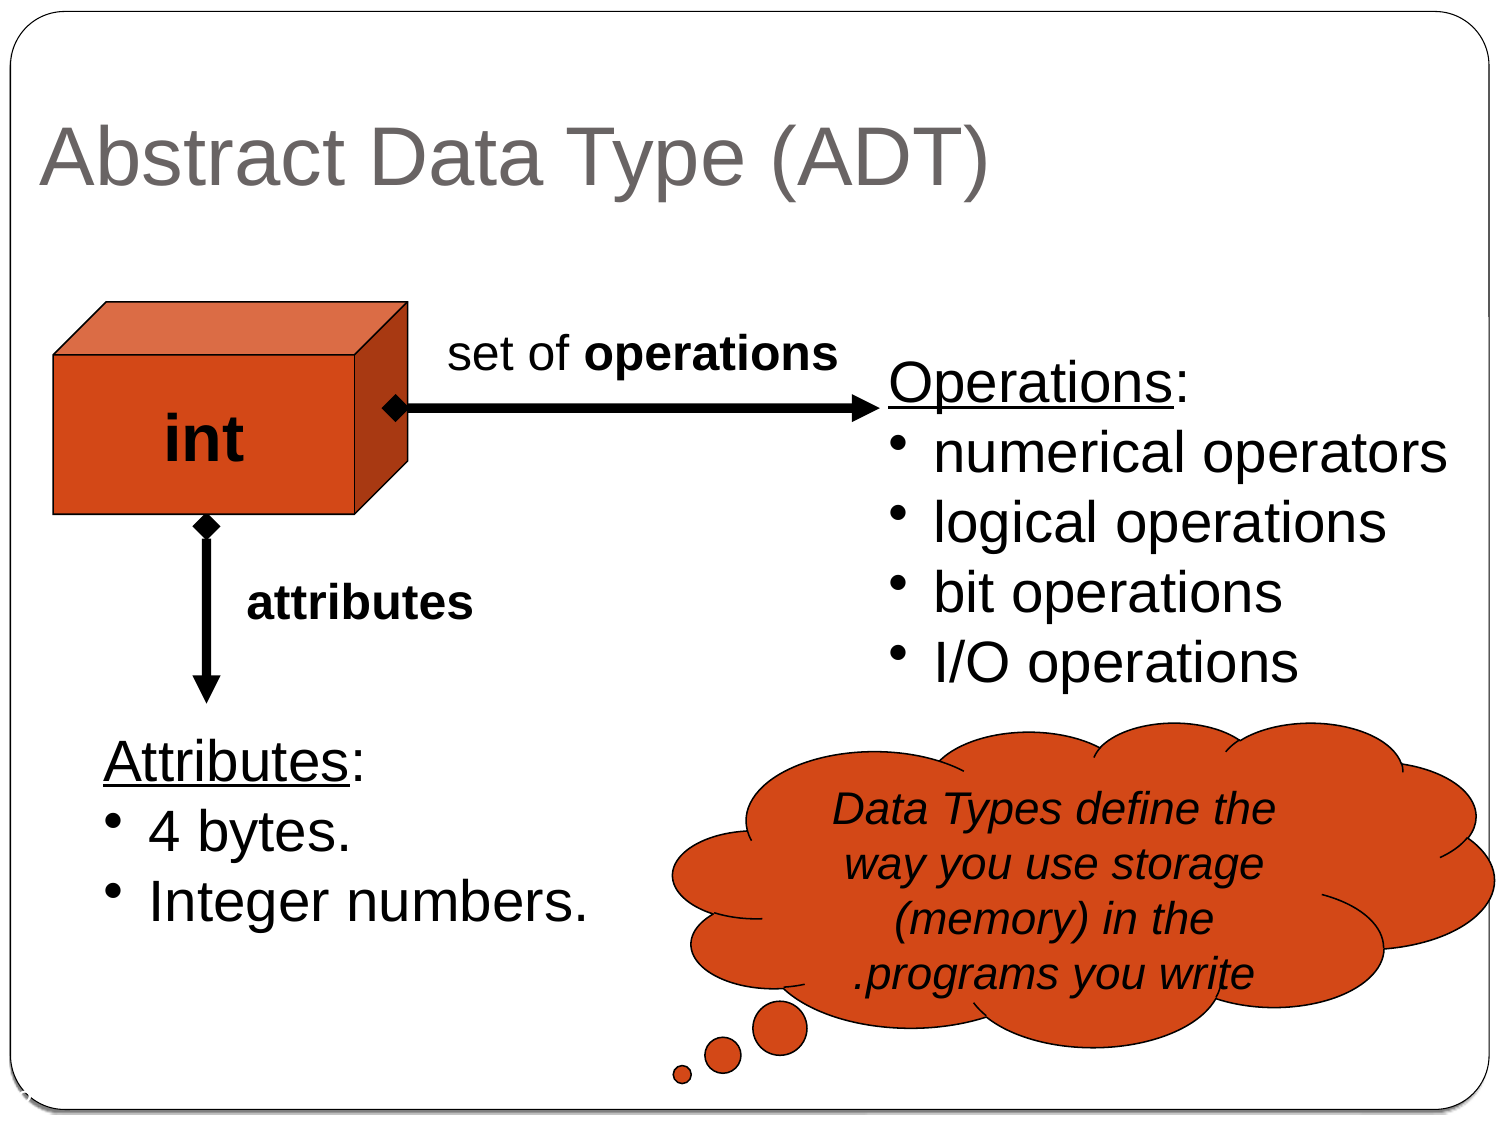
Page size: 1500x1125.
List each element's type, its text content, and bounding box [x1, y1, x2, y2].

title New & arrays [53, 301, 408, 355]
text_box Attributes: 4 bytes. Integer numbers. [88, 715, 901, 941]
text_box Data Types define the way you use storage (memory) in the programs you write. [752, 1001, 807, 1056]
text_box Data Types define the way you use storage (memory) in the programs you write. [672, 723, 1495, 1048]
text_box set of operations [432, 313, 854, 389]
text_box attributes [231, 561, 489, 637]
title Abstract Data Type (ADT) [24, 29, 1300, 218]
text_box Operations: numerical operators logical operations bit operations I/O operations [873, 337, 1465, 702]
text_box int [53, 355, 354, 514]
slide_number <number> [0, 1074, 50, 1125]
